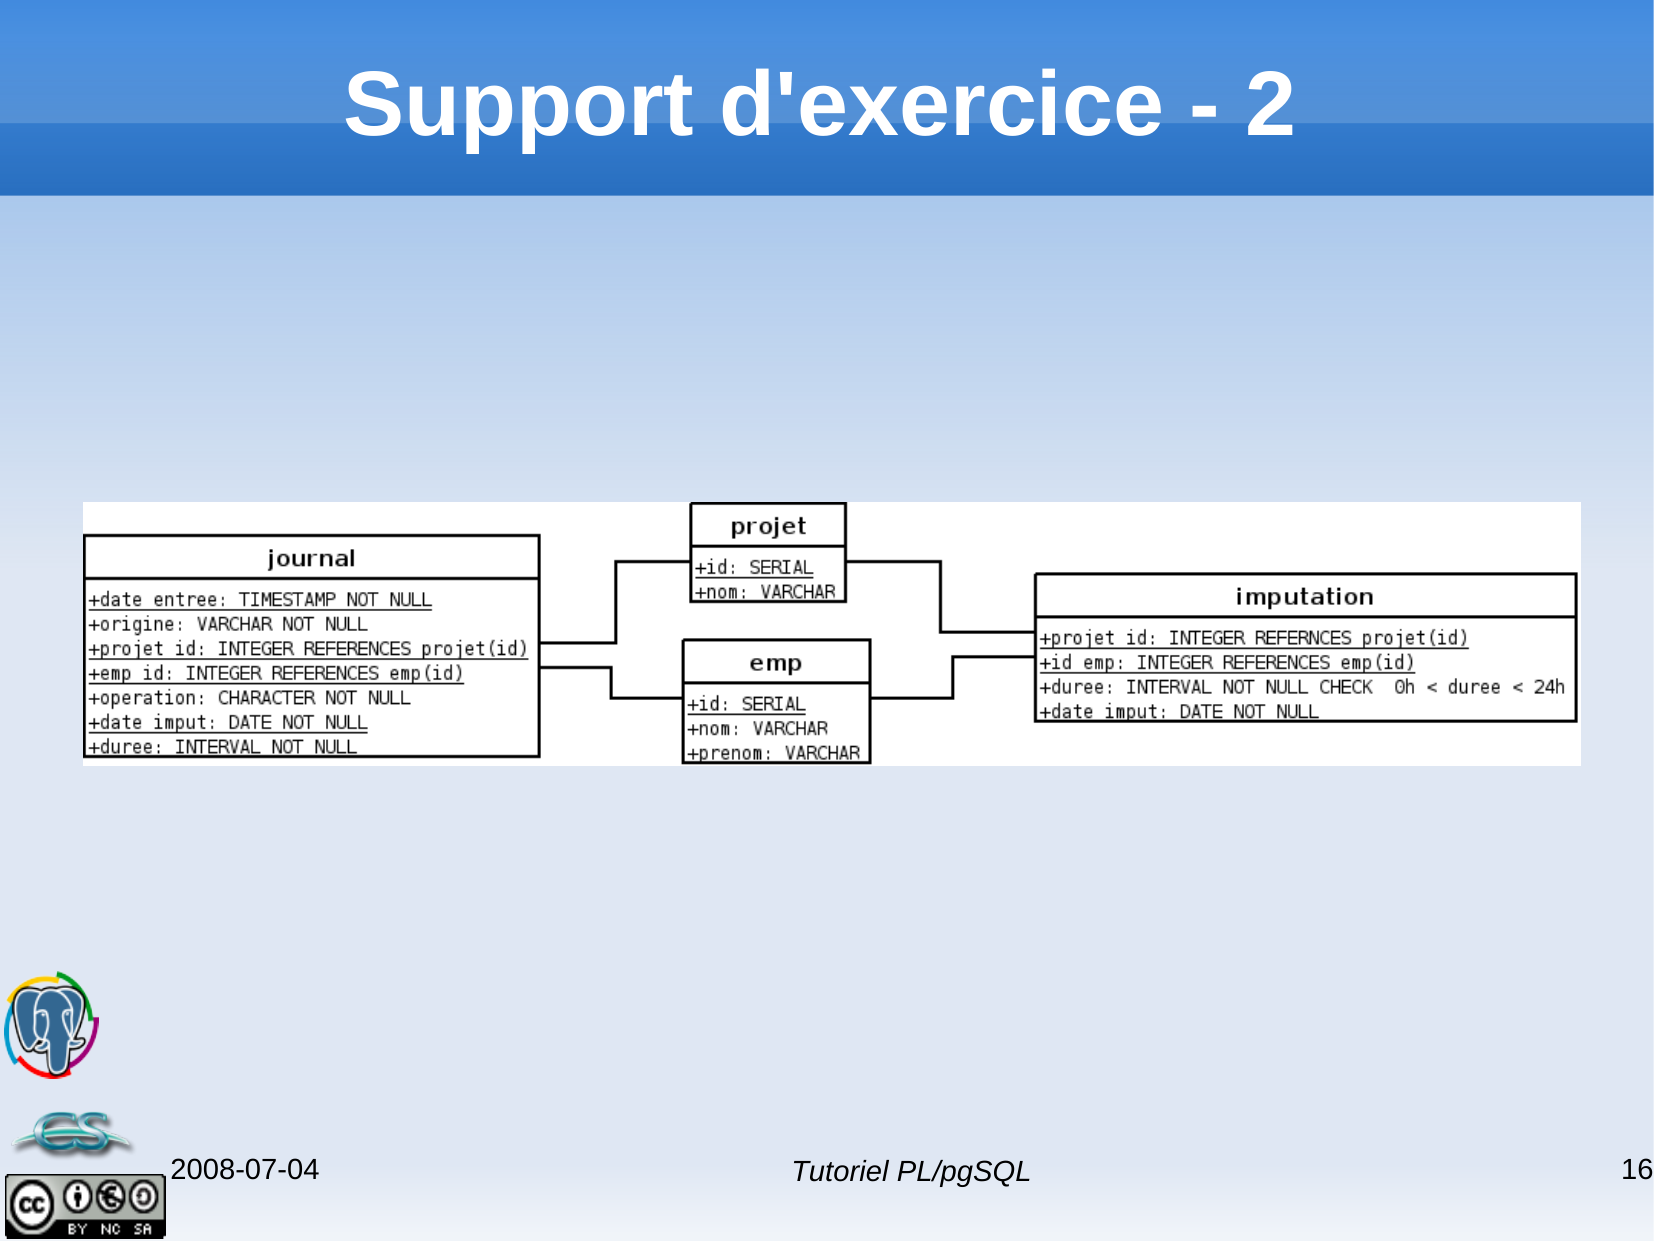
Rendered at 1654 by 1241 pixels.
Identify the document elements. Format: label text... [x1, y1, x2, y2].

picture [0, 0, 1654, 1241]
title Support d'exercice - 2 [76, 7, 1565, 200]
